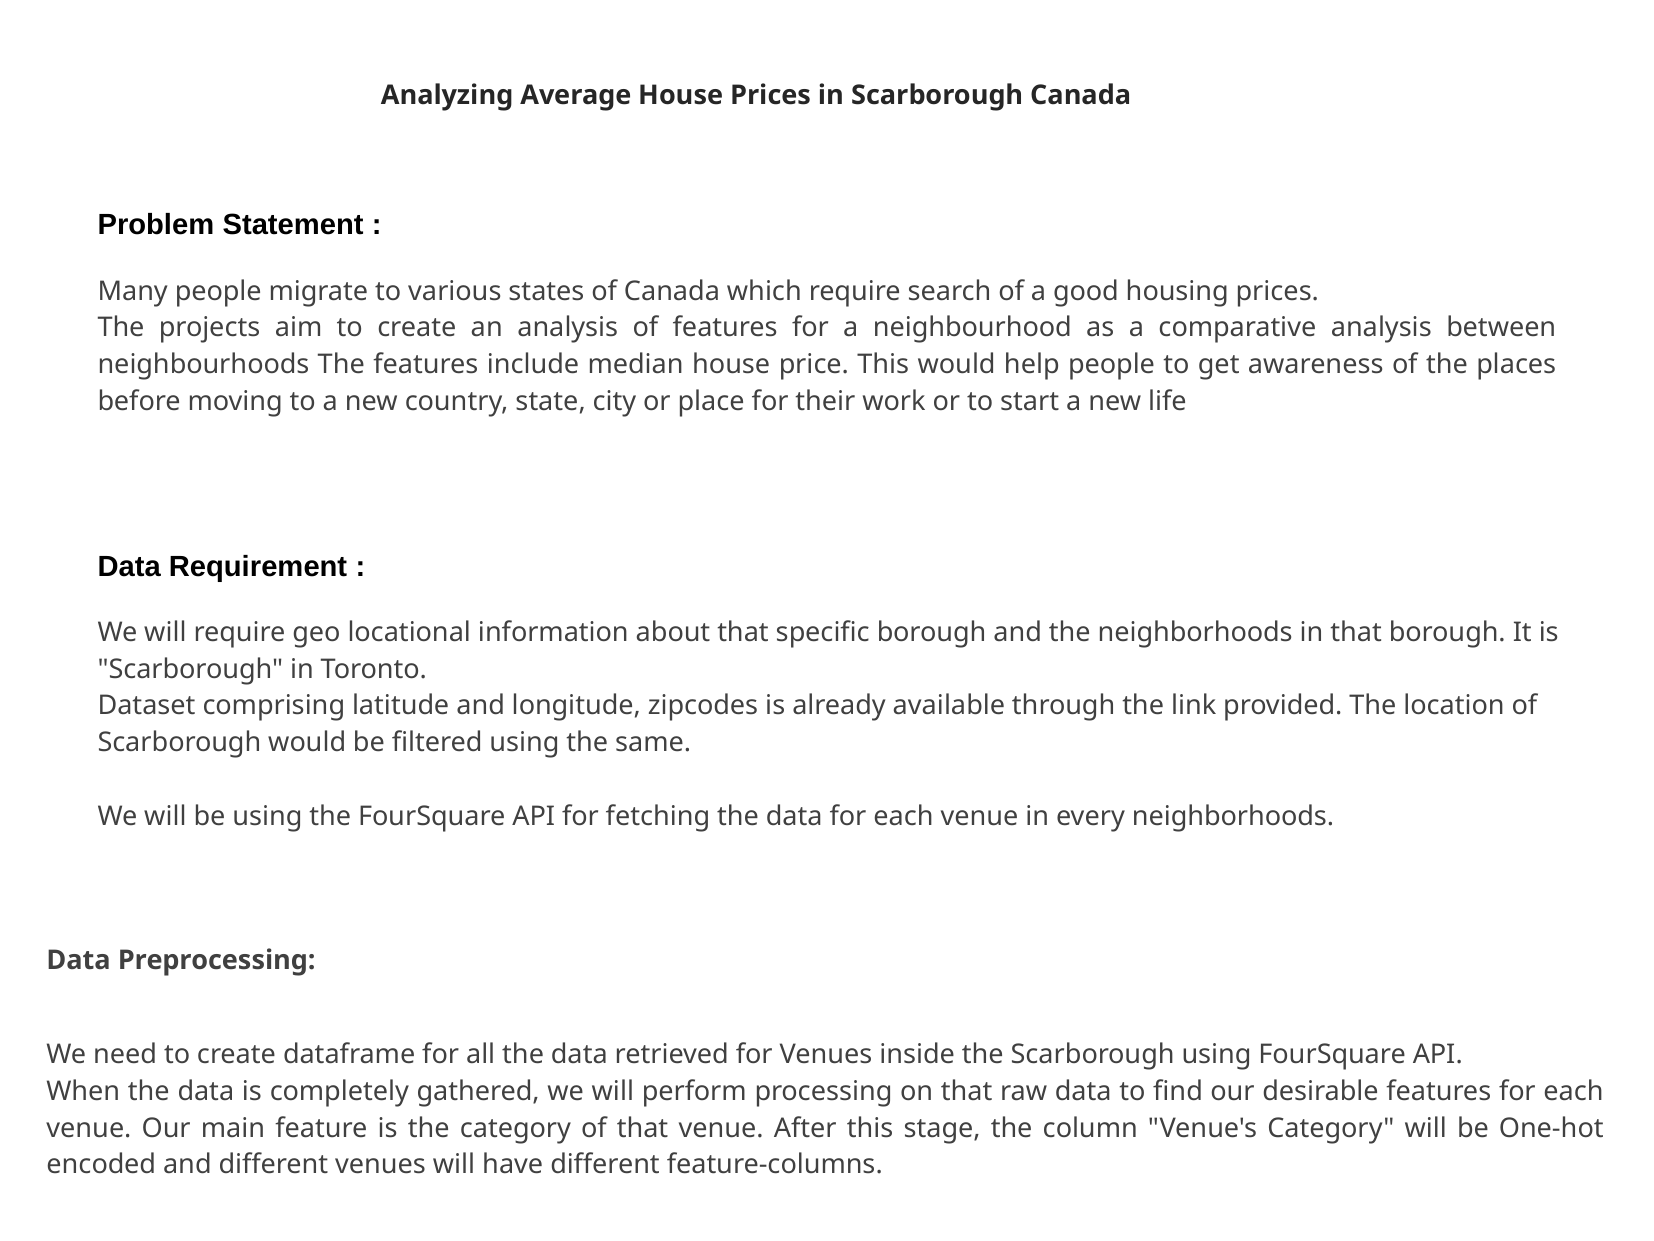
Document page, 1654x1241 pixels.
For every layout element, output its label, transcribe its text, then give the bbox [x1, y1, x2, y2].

text_box Data Preprocessing: We need to create dataframe for all the data retrieved for Venues inside the Scarborough using FourSquare API. When the data is completely gathered, we will perform processing on that raw data to find our desirable features for each venue. Our main feature is the category of that venue. After this stage, the column "Venue's Category" will be One-hot encoded and different venues will have different feature-columns. [31, 933, 1619, 1158]
text_box Analyzing Average House Prices in Scarborough Canada [153, 59, 1359, 130]
text_box Data Requirement : We will require geo locational information about that specific borough and the neighborhoods in that borough. It is "Scarborough" in Toronto. Dataset comprising latitude and longitude, zipcodes is already available through the link provided. The location of Scarborough would be filtered using the same. We will be using the FourSquare API for fetching the data for each venue in every neighborhoods. [82, 542, 1630, 807]
text_box Problem Statement : Many people migrate to various states of Canada which require search of a good housing prices. The projects aim to create an analysis of features for a neighbourhood as a comparative analysis between neighbourhoods The features include median house price. This would help people to get awareness of the places before moving to a new country, state, city or place for their work or to start a new life [82, 200, 1571, 438]
